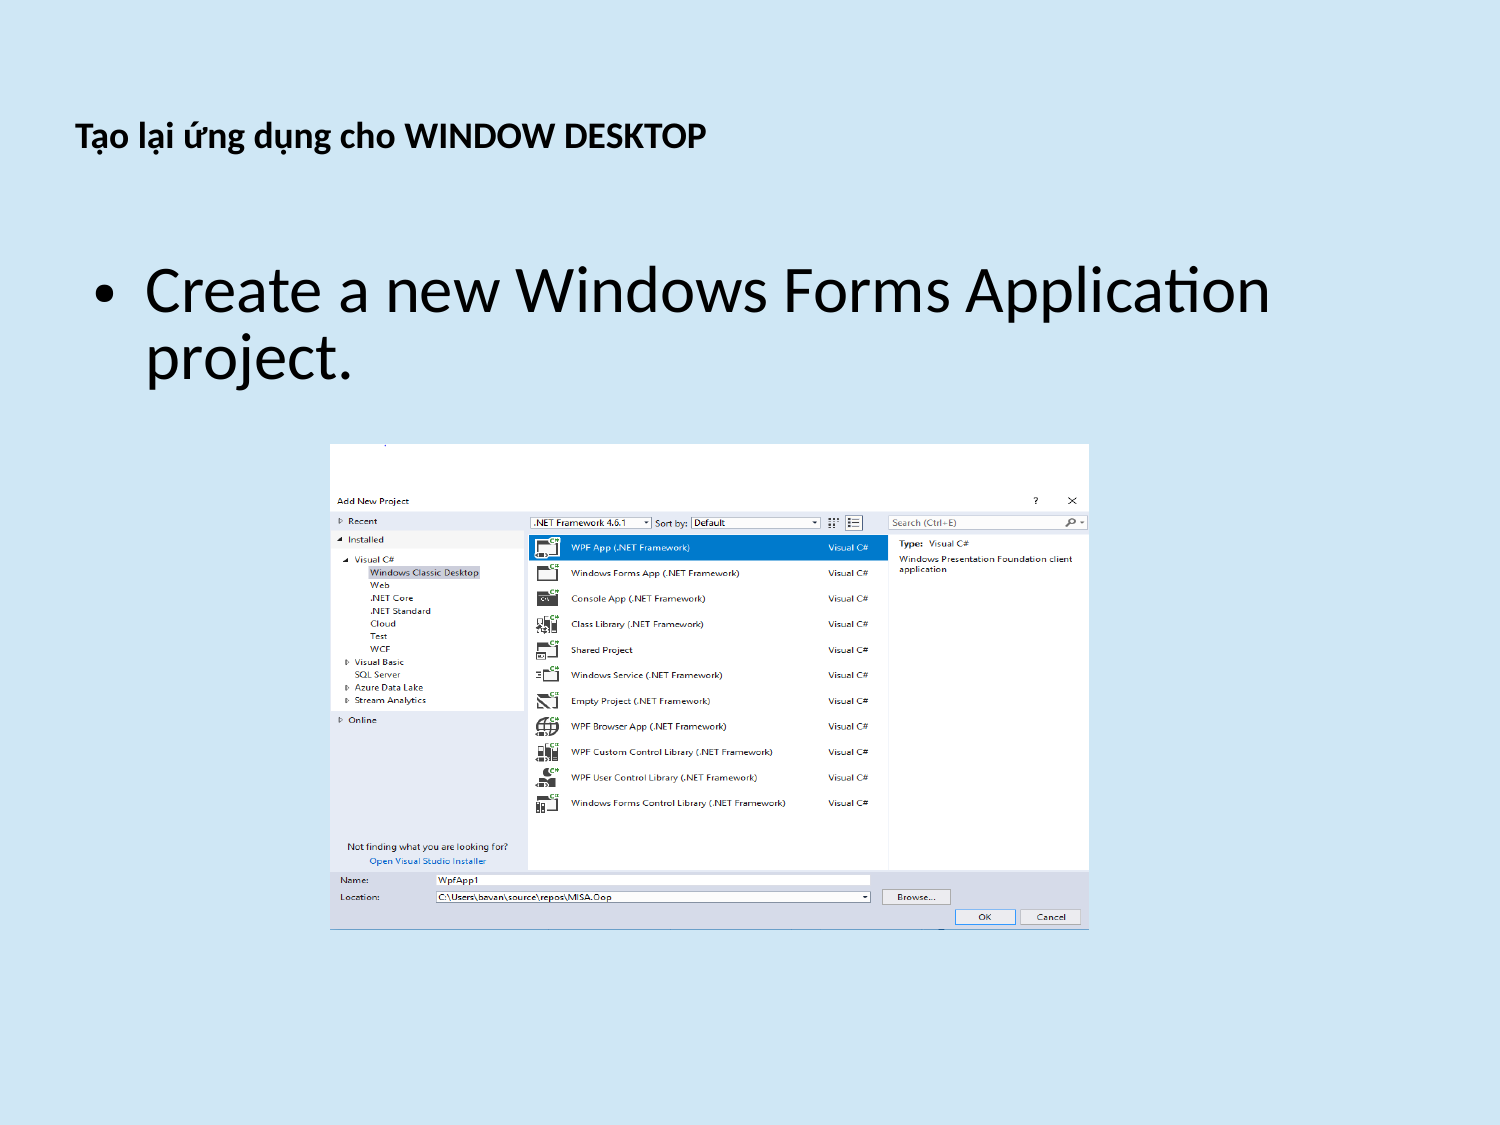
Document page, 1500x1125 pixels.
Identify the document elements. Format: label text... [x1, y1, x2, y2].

title Tạo lại ứng dụng cho WINDOW DESKTOP [75, 45, 1425, 233]
list Create a new Windows Forms Application project. [75, 262, 1425, 1005]
picture [330, 444, 1089, 931]
